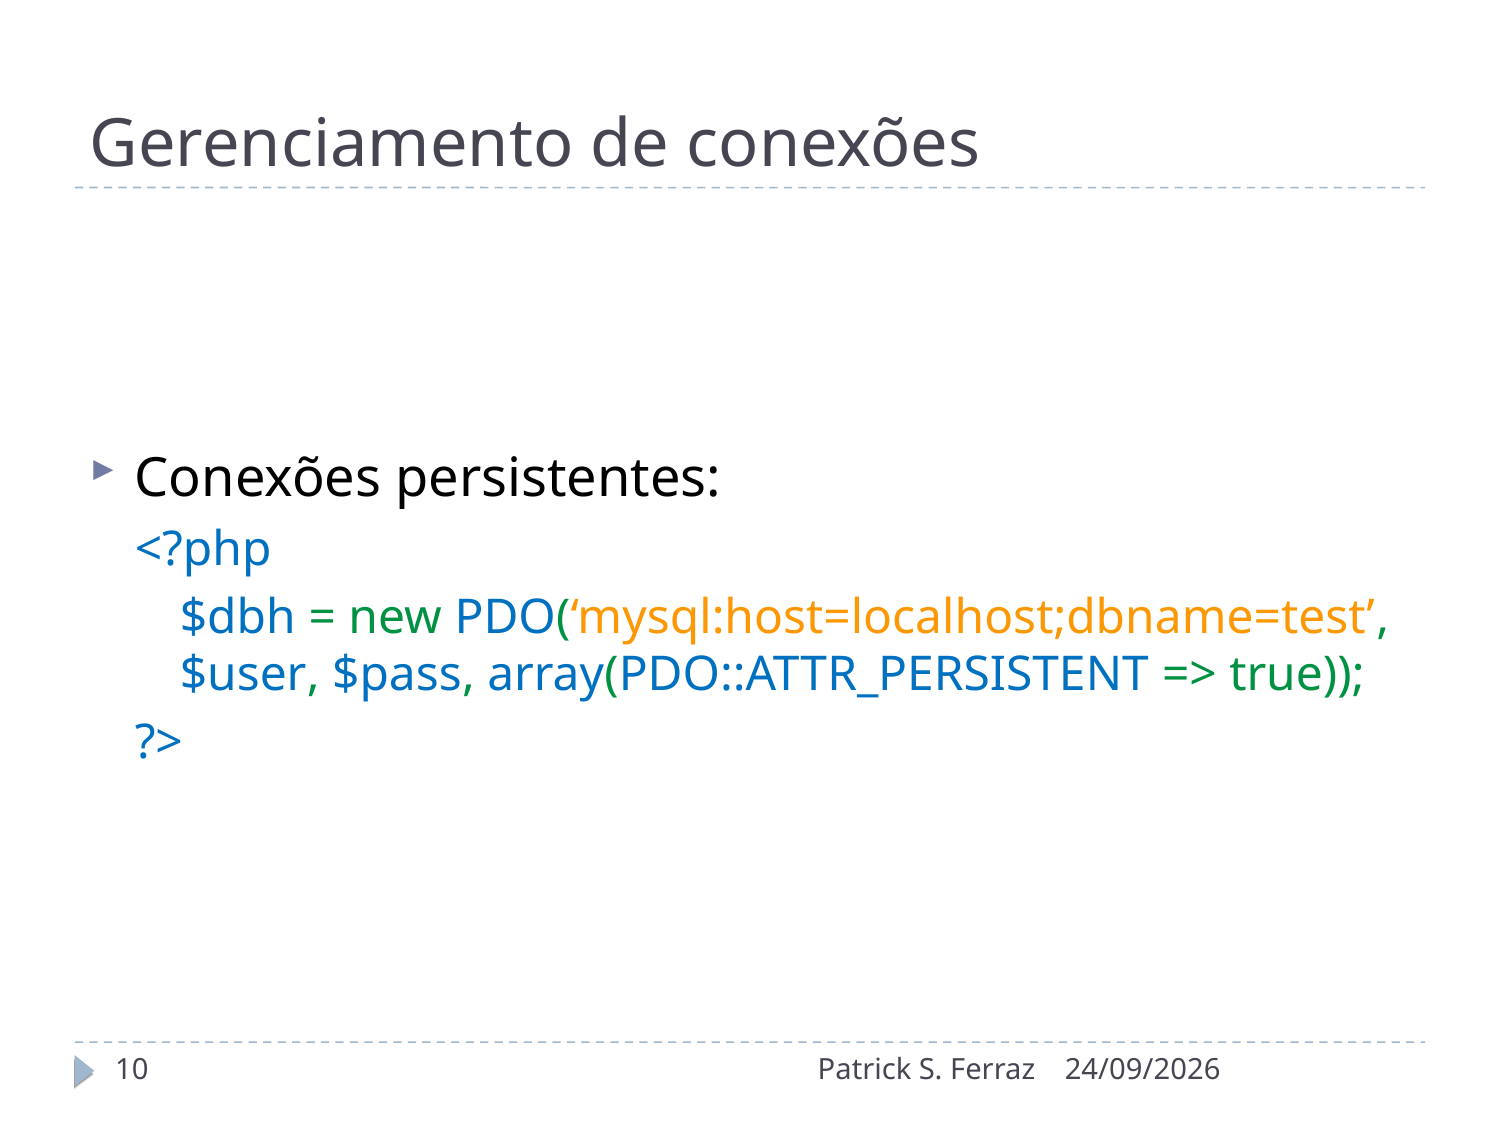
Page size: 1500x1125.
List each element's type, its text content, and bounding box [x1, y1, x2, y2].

slide_number 08/07/2017 [1051, 1042, 1426, 1103]
footer Patrick S. Ferraz [475, 1042, 1051, 1103]
list Conexões persistentes: <?php $dbh = new PDO(‘mysql:host=localhost;dbname=test’, $user, $pass, array(PDO::ATTR_PERSISTENT => true)); ?> [75, 200, 1425, 1010]
slide_number <número> [100, 1042, 426, 1103]
title Gerenciamento de conexões [75, 24, 1425, 188]
